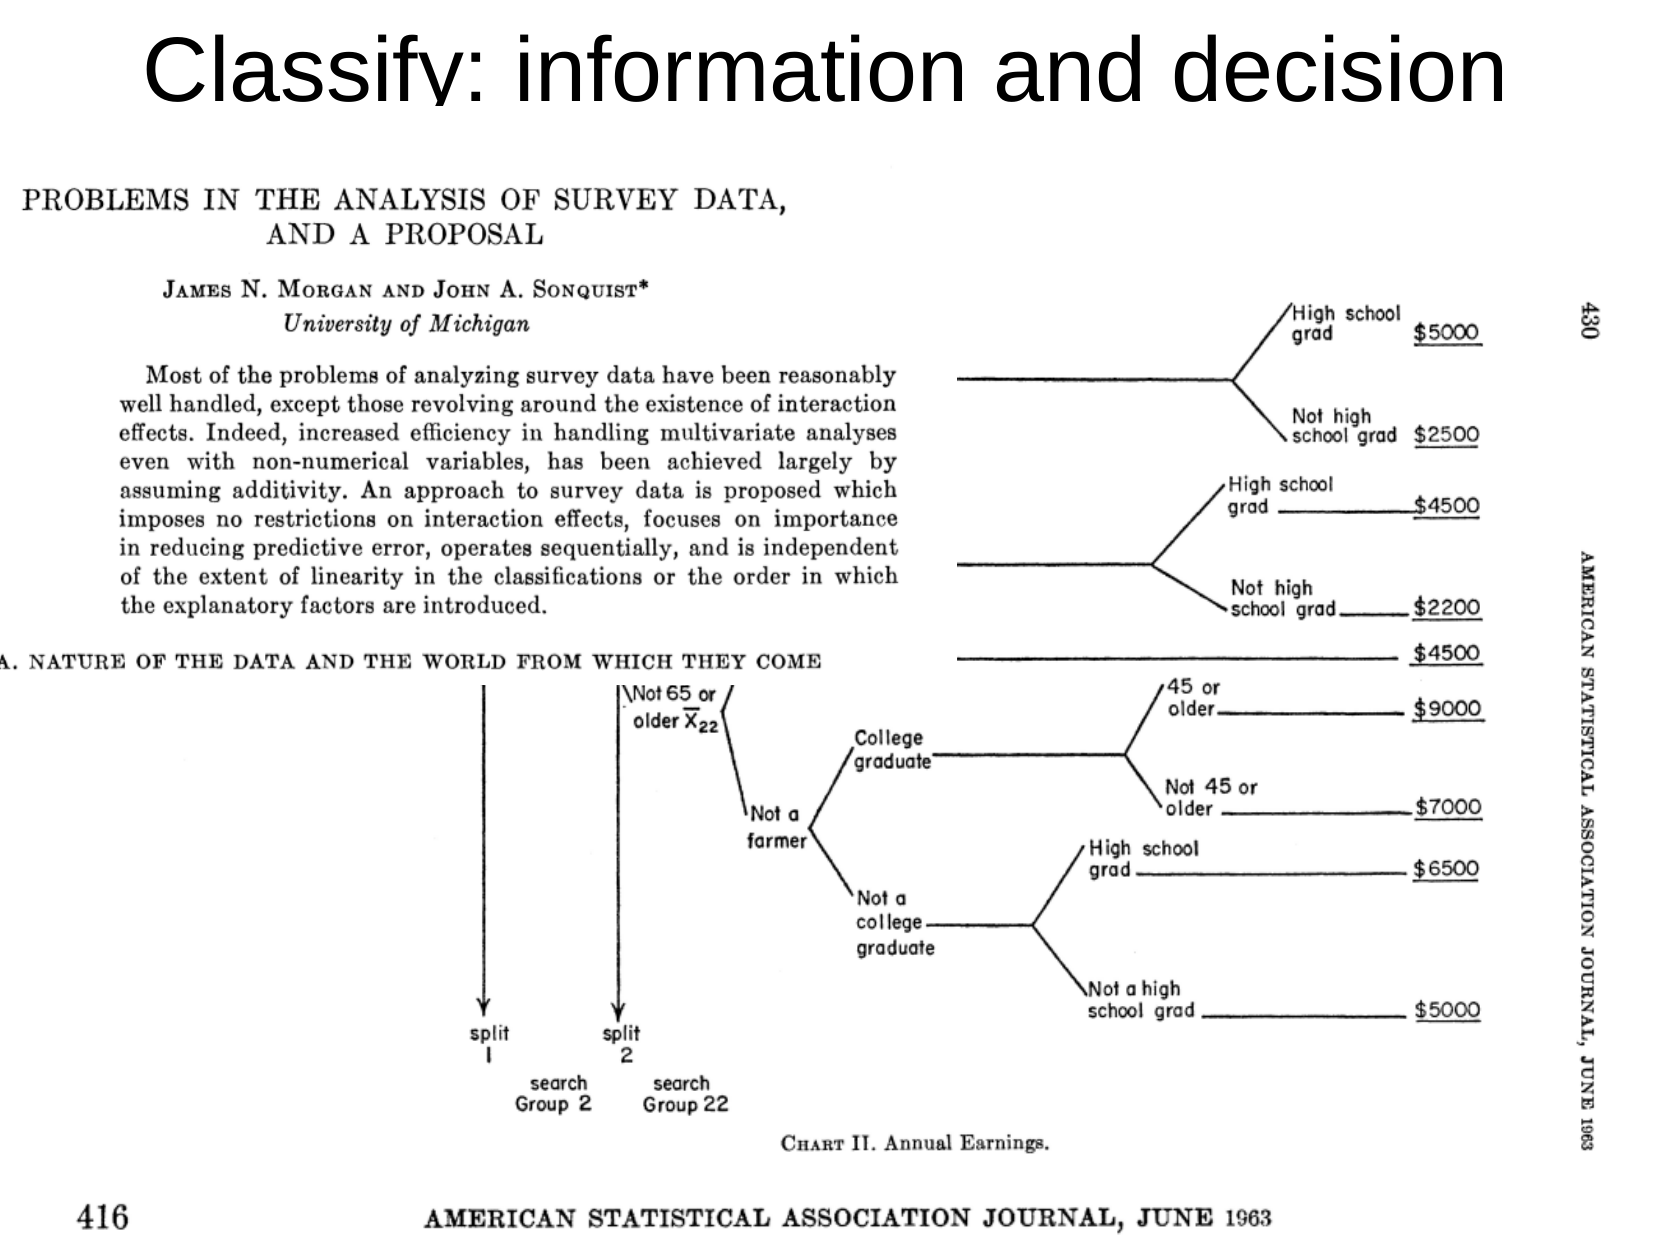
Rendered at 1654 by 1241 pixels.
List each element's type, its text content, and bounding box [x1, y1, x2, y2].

title Classify: information and decision trees [82, 17, 1571, 225]
picture [0, 106, 1641, 1241]
